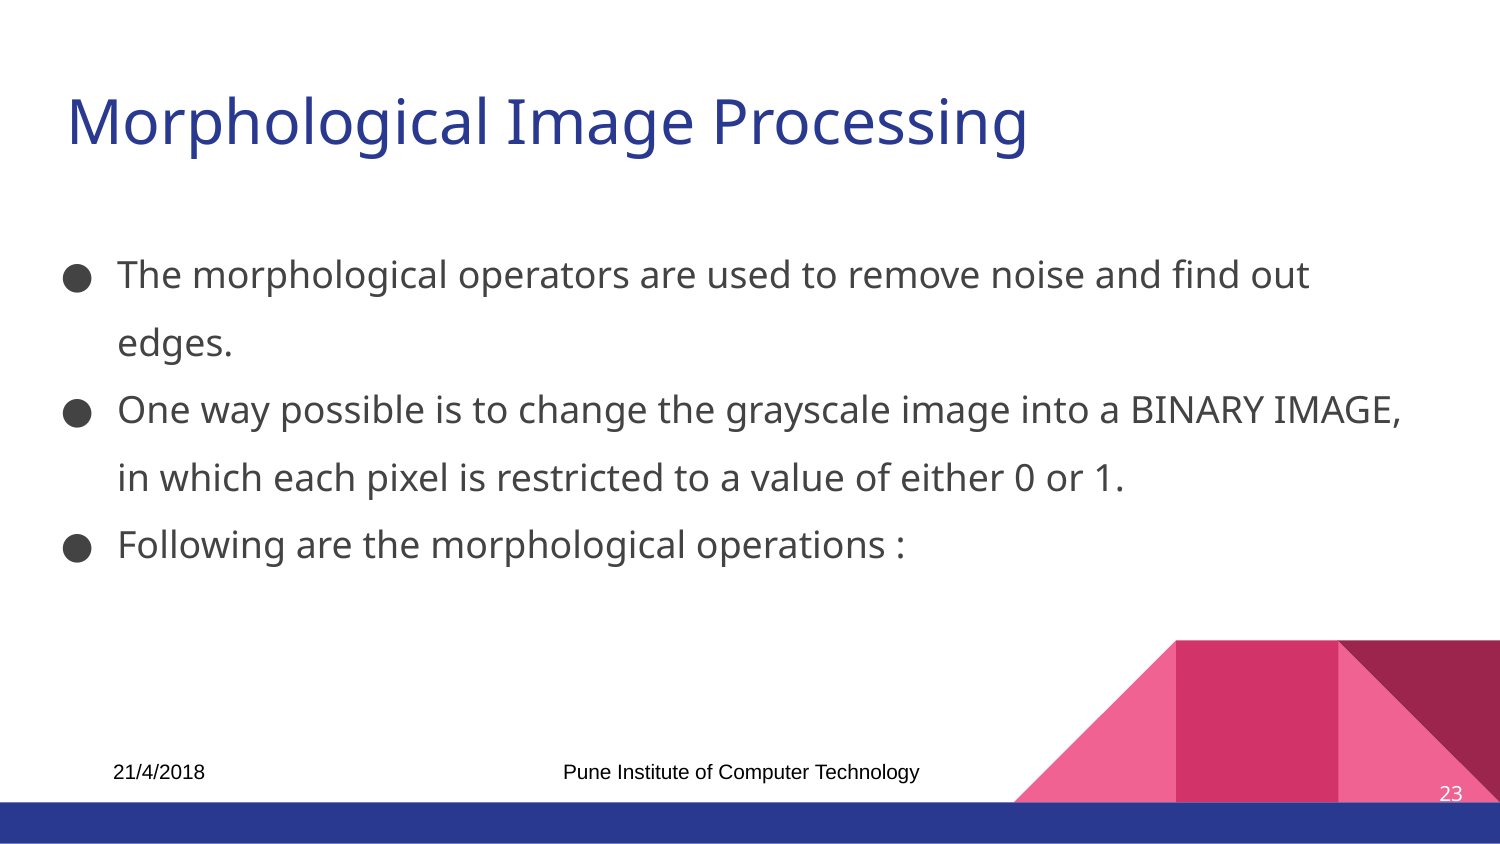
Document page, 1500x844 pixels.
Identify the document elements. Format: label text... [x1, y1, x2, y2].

slide_number <number> [1387, 762, 1478, 828]
title Morphological Image Processing [51, 67, 1449, 167]
list The morphological operators are used to remove noise and find out edges. One way possible is to change the grayscale image into a BINARY IMAGE, in which each pixel is restricted to a value of either 0 or 1. Following are the morphological operations : [27, 135, 1425, 531]
